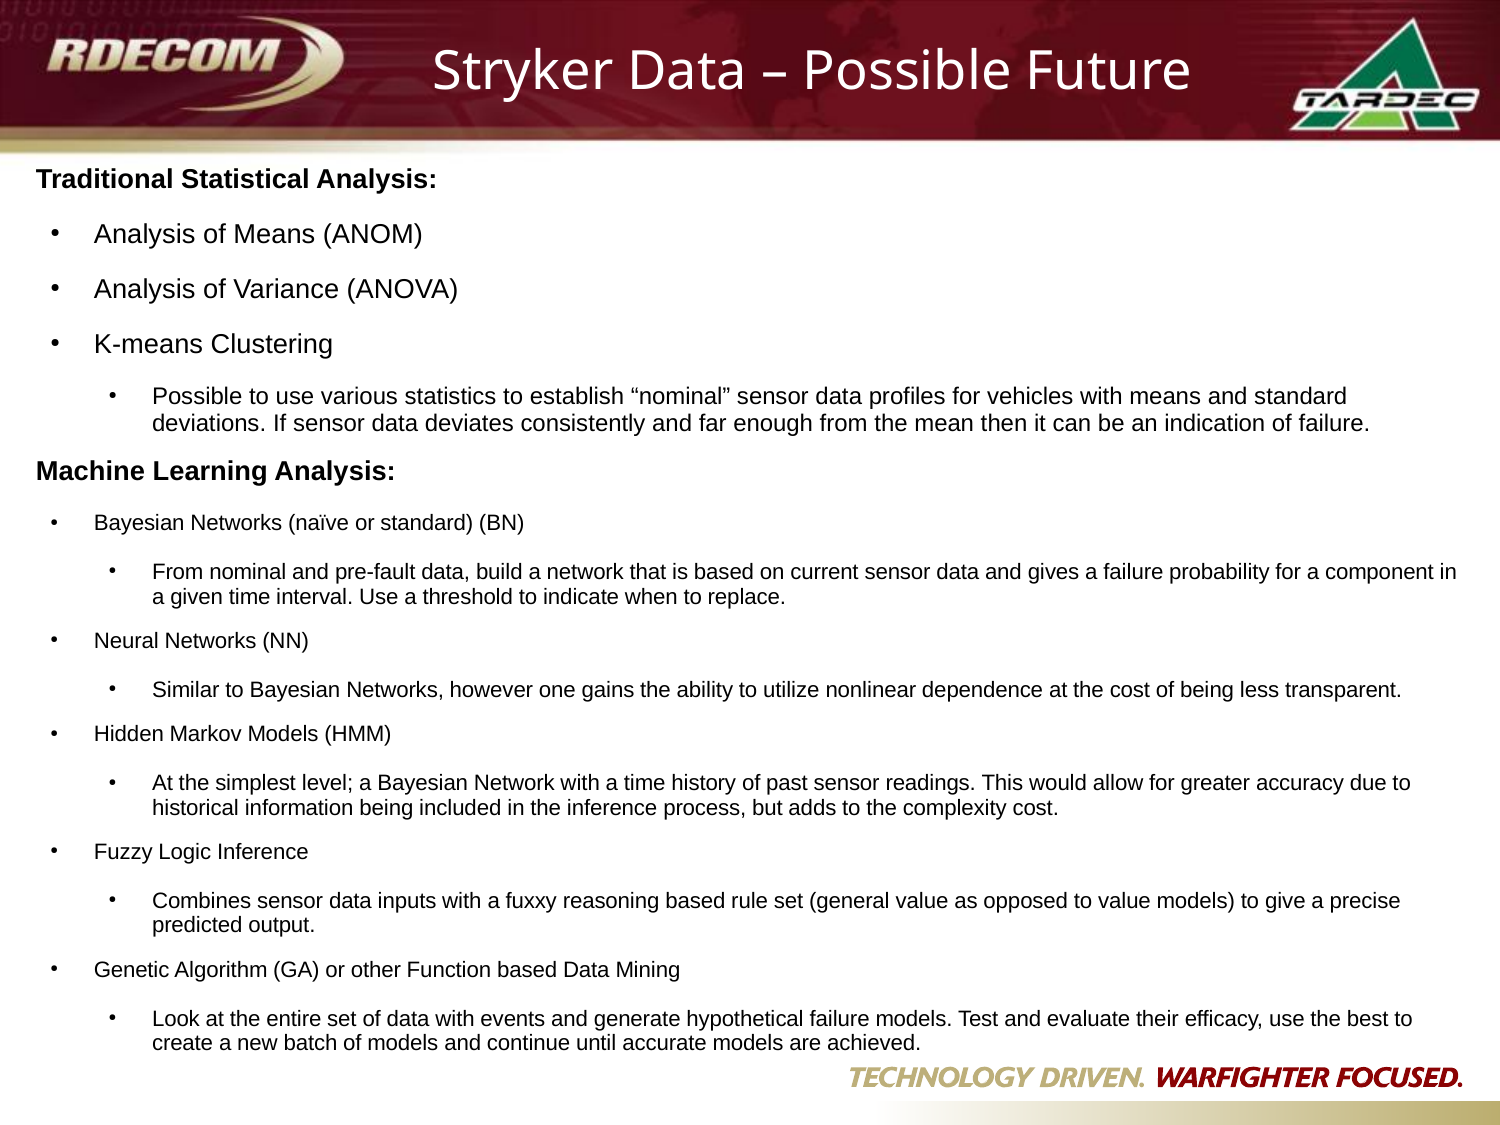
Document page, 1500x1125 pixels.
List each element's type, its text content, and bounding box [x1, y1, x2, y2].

list Traditional Statistical Analysis: Analysis of Means (ANOM) Analysis of Variance (ANOVA) K-means Clustering Possible to use various statistics to establish “nominal” sensor data profiles for vehicles with means and standard deviations. If sensor data deviates consistently and far enough from the mean then it can be an indication of failure. Machine Learning Analysis: Bayesian Networks (naïve or standard) (BN) From nominal and pre-fault data, build a network that is based on current sensor data and gives a failure probability for a component in a given time interval. Use a threshold to indicate when to replace. Neural Networks (NN) Similar to Bayesian Networks, however one gains the ability to utilize nonlinear dependence at the cost of being less transparent. Hidden Markov Models (HMM) At the simplest level; a Bayesian Network with a time history of past sensor readings. This would allow for greater accuracy due to historical information being included in the inference process, but adds to the complexity cost. Fuzzy Logic Inference Combines sensor data inputs with a fuxxy reasoning based rule set (general value as opposed to value models) to give a precise predicted output. Genetic Algorithm (GA) or other Function based Data Mining Look at the entire set of data with events and generate hypothetical failure models. Test and evaluate their efficacy, use the best to create a new batch of models and continue until accurate models are achieved. [35, 164, 1466, 1062]
picture [0, 0, 1500, 171]
title Stryker Data – Possible Future [350, 7, 1275, 131]
